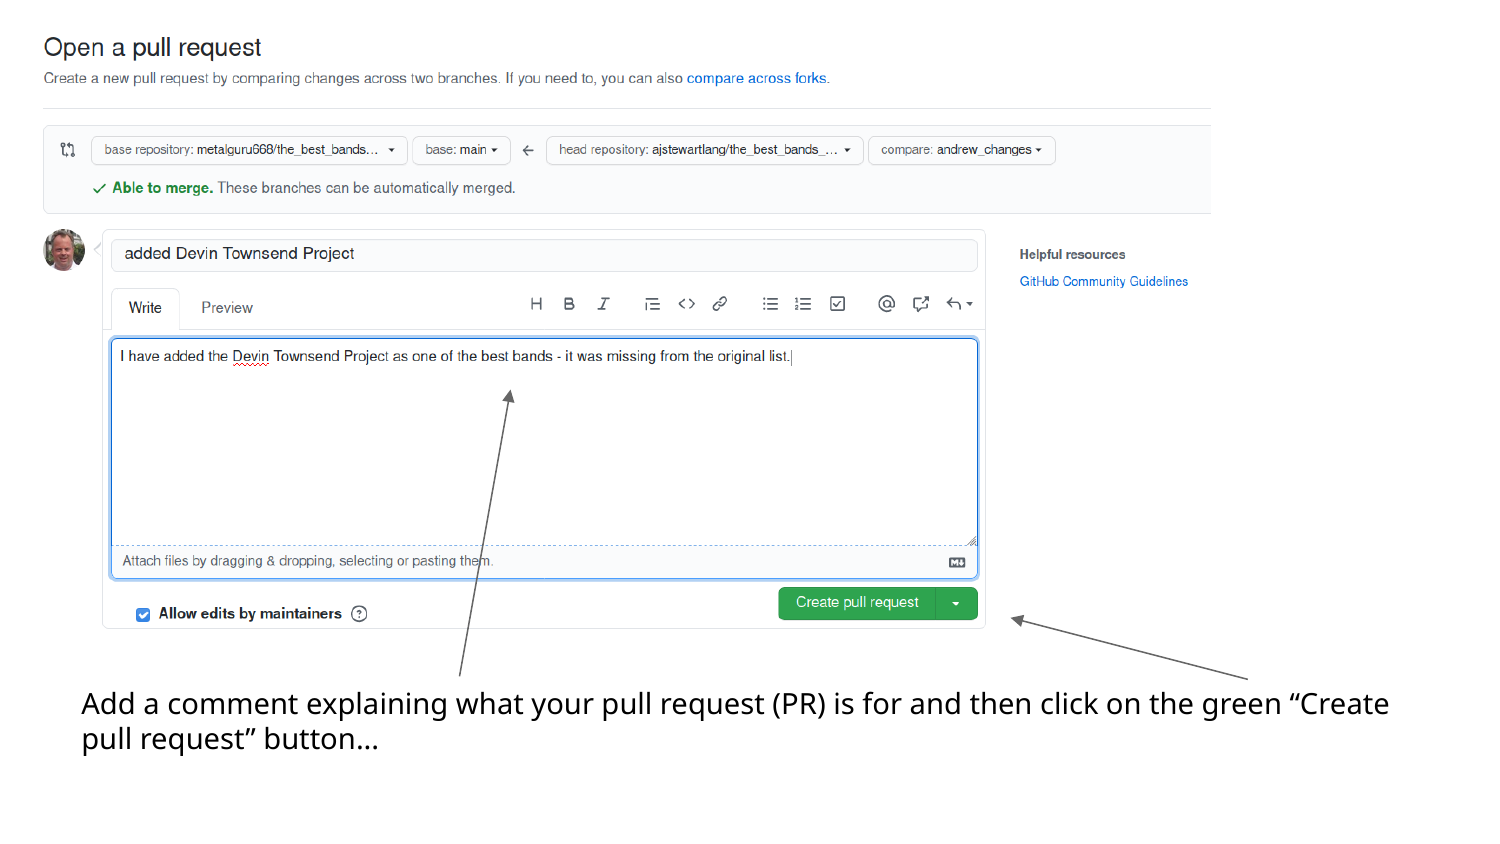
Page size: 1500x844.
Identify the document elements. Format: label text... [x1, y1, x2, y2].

picture [27, 23, 1211, 632]
text_box Add a comment explaining what your pull request (PR) is for and then click on the green “Create pull request” button... [66, 670, 1418, 788]
